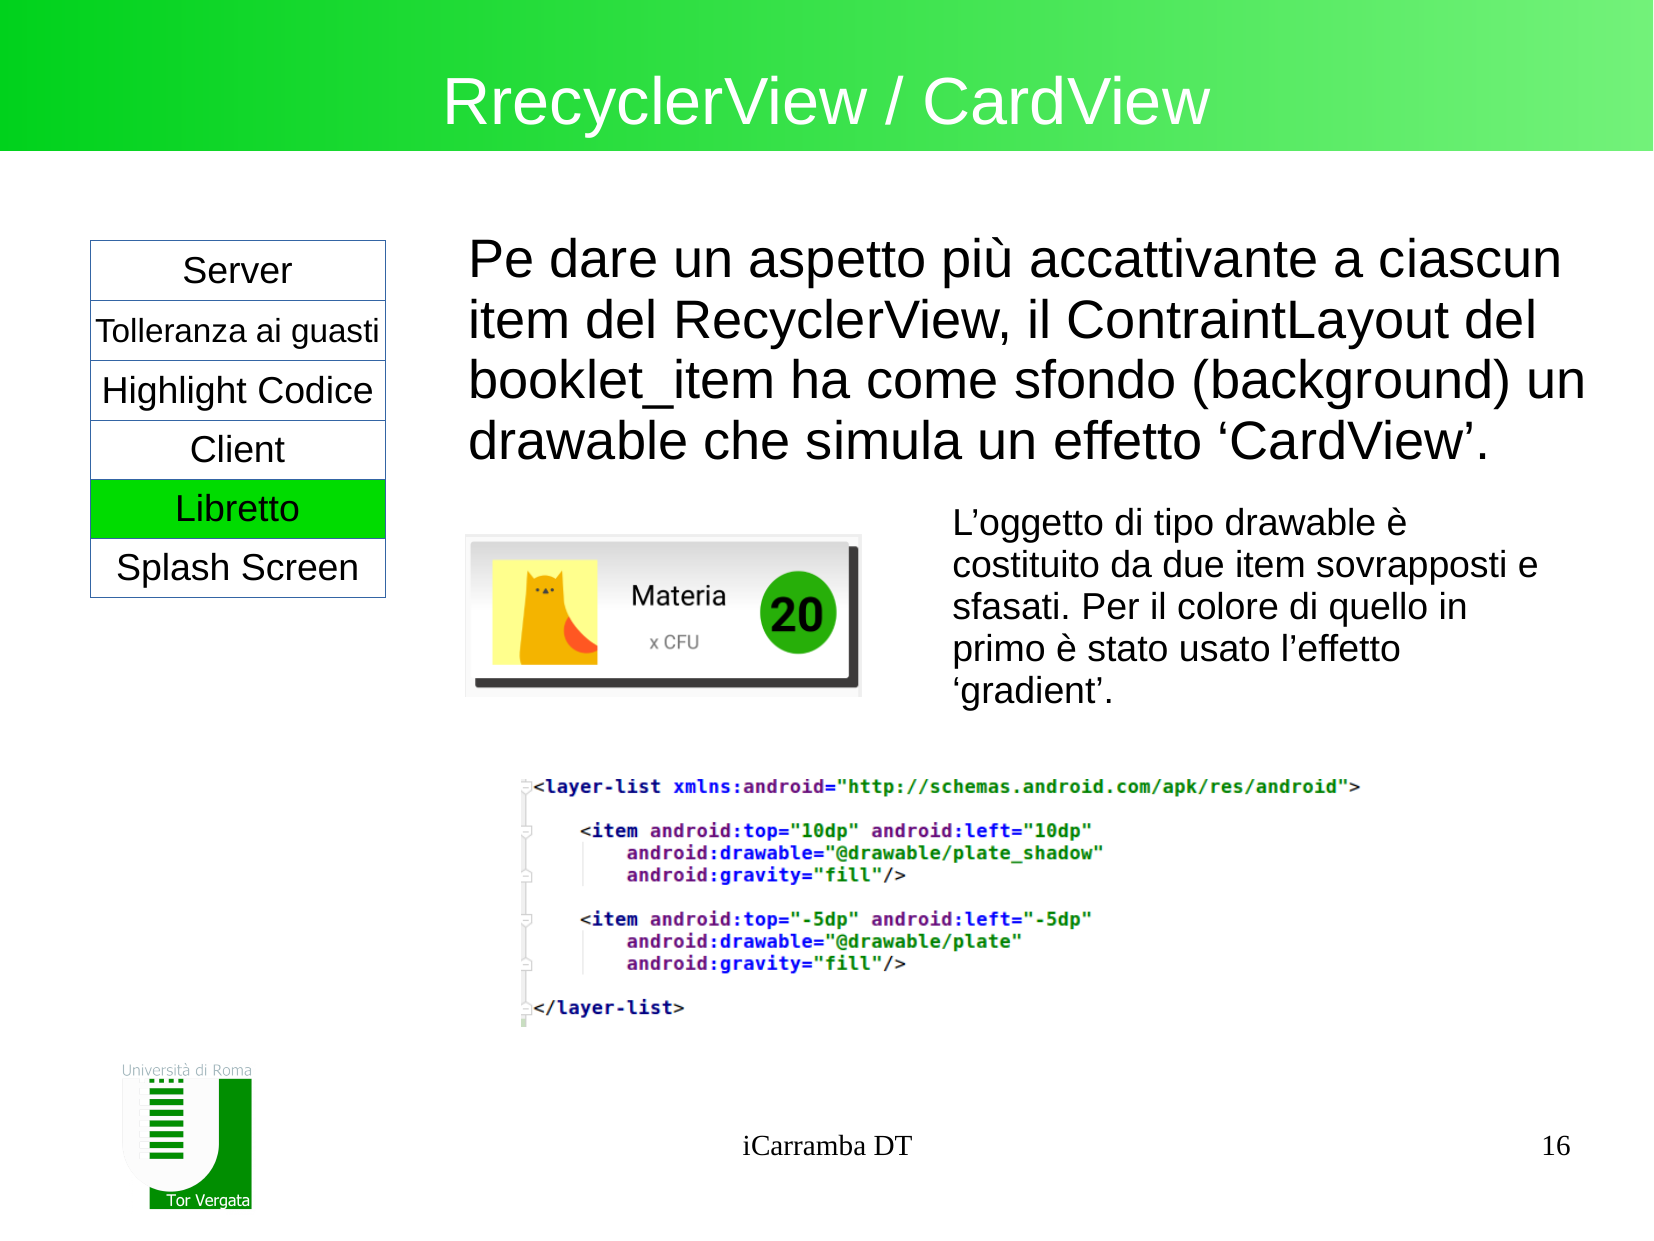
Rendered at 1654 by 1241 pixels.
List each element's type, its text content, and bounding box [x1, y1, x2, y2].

picture [465, 600, 862, 697]
picture [521, 779, 1387, 1027]
text_box L’oggetto di tipo drawable è costituito da due item sovrapposti e sfasati. Per il colore di quello in primo è stato usato l’effetto ‘gradient’. [937, 494, 1578, 762]
text_box Pe dare un aspetto più accattivante a ciascun item del RecyclerView, il ContraintLayout del booklet_item ha come sfondo (background) un drawable che simula un effetto ‘CardView’. [453, 221, 1607, 600]
text_box Highlight Codice [90, 360, 375, 420]
text_box Client [90, 420, 375, 479]
text_box Server [90, 240, 375, 300]
picture [120, 1061, 256, 1215]
text_box Splash Screen [90, 538, 386, 598]
title RrecyclerView / CardView [82, 49, 1571, 155]
text_box Libretto [90, 479, 375, 538]
list [375, 180, 1597, 1051]
text_box Tolleranza ai guasti [90, 300, 375, 360]
